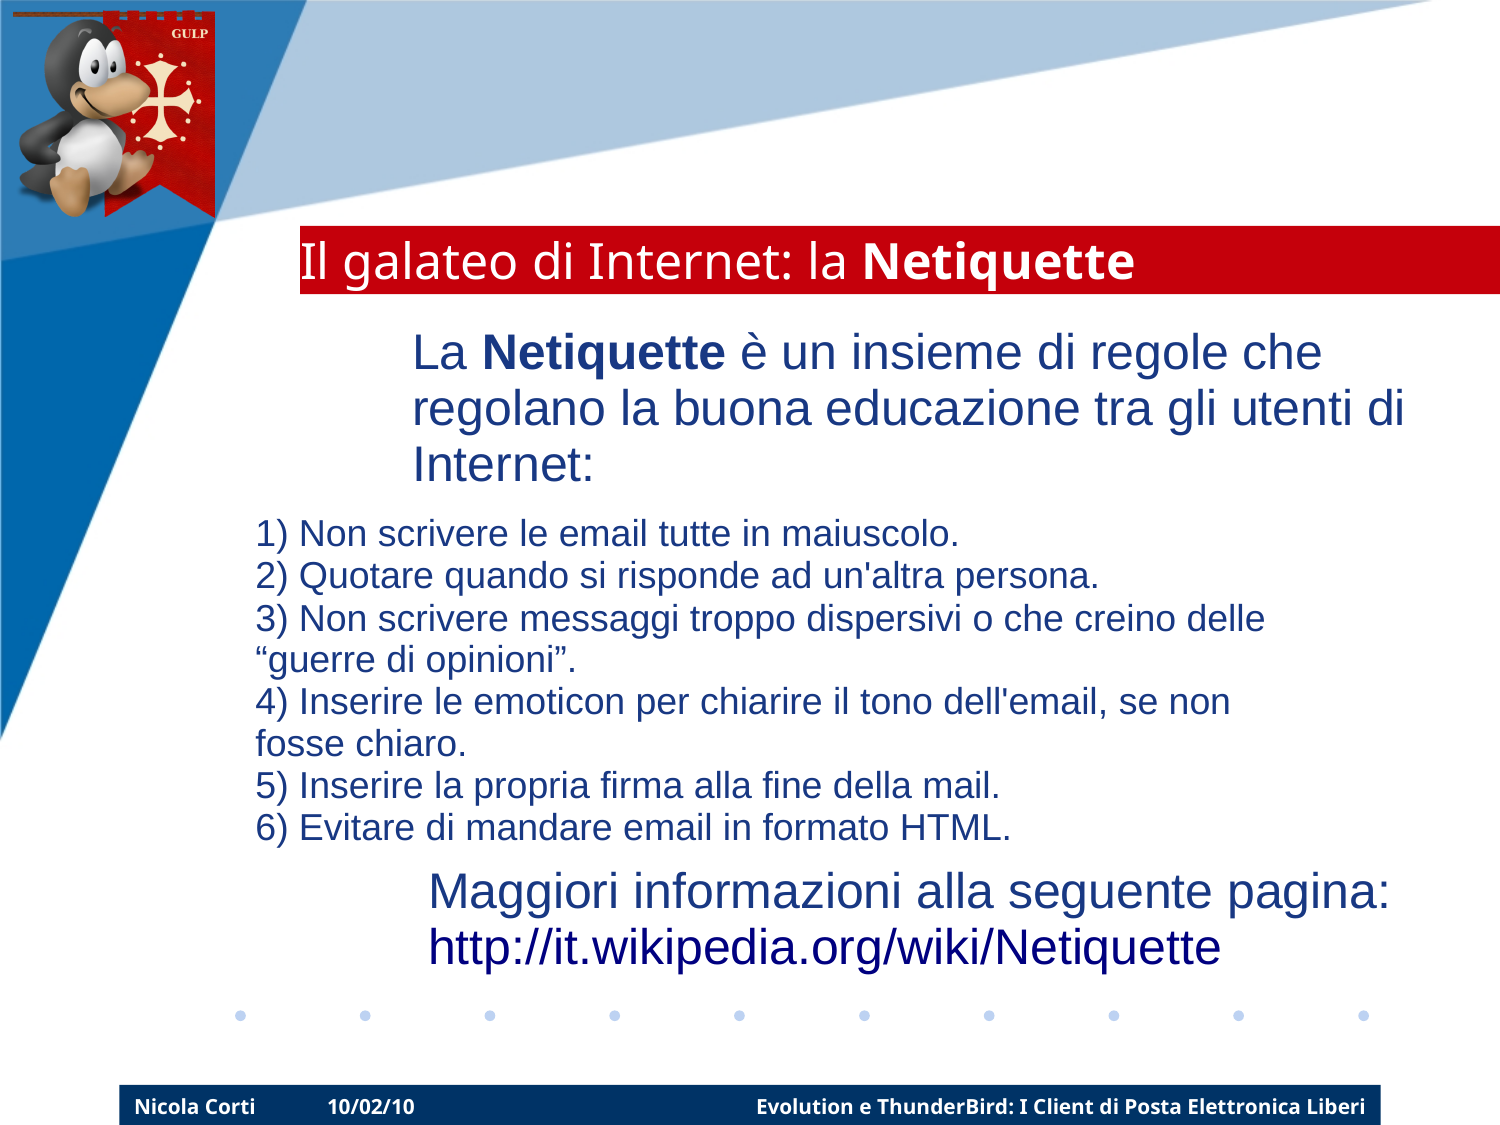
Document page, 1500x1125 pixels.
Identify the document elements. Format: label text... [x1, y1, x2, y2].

text_box Maggiori informazioni alla seguente pagina: http://it.wikipedia.org/wiki/Netiquette [413, 856, 1418, 983]
picture [0, 0, 1500, 842]
list La Netiquette è un insieme di regole che regolano la buona educazione tra gli utenti di Internet: [299, 324, 1418, 502]
text_box Non scrivere le email tutte in maiuscolo. Quotare quando si risponde ad un'altra persona. Non scrivere messaggi troppo dispersivi o che creino delle “guerre di opinioni”. Inserire le emoticon per chiarire il tono dell'email, se non fosse chiaro. Inserire la propria firma alla fine della mail. Evitare di mandare email in formato HTML. [240, 505, 1300, 857]
title Il galateo di Internet: la Netiquette [300, 229, 1500, 291]
